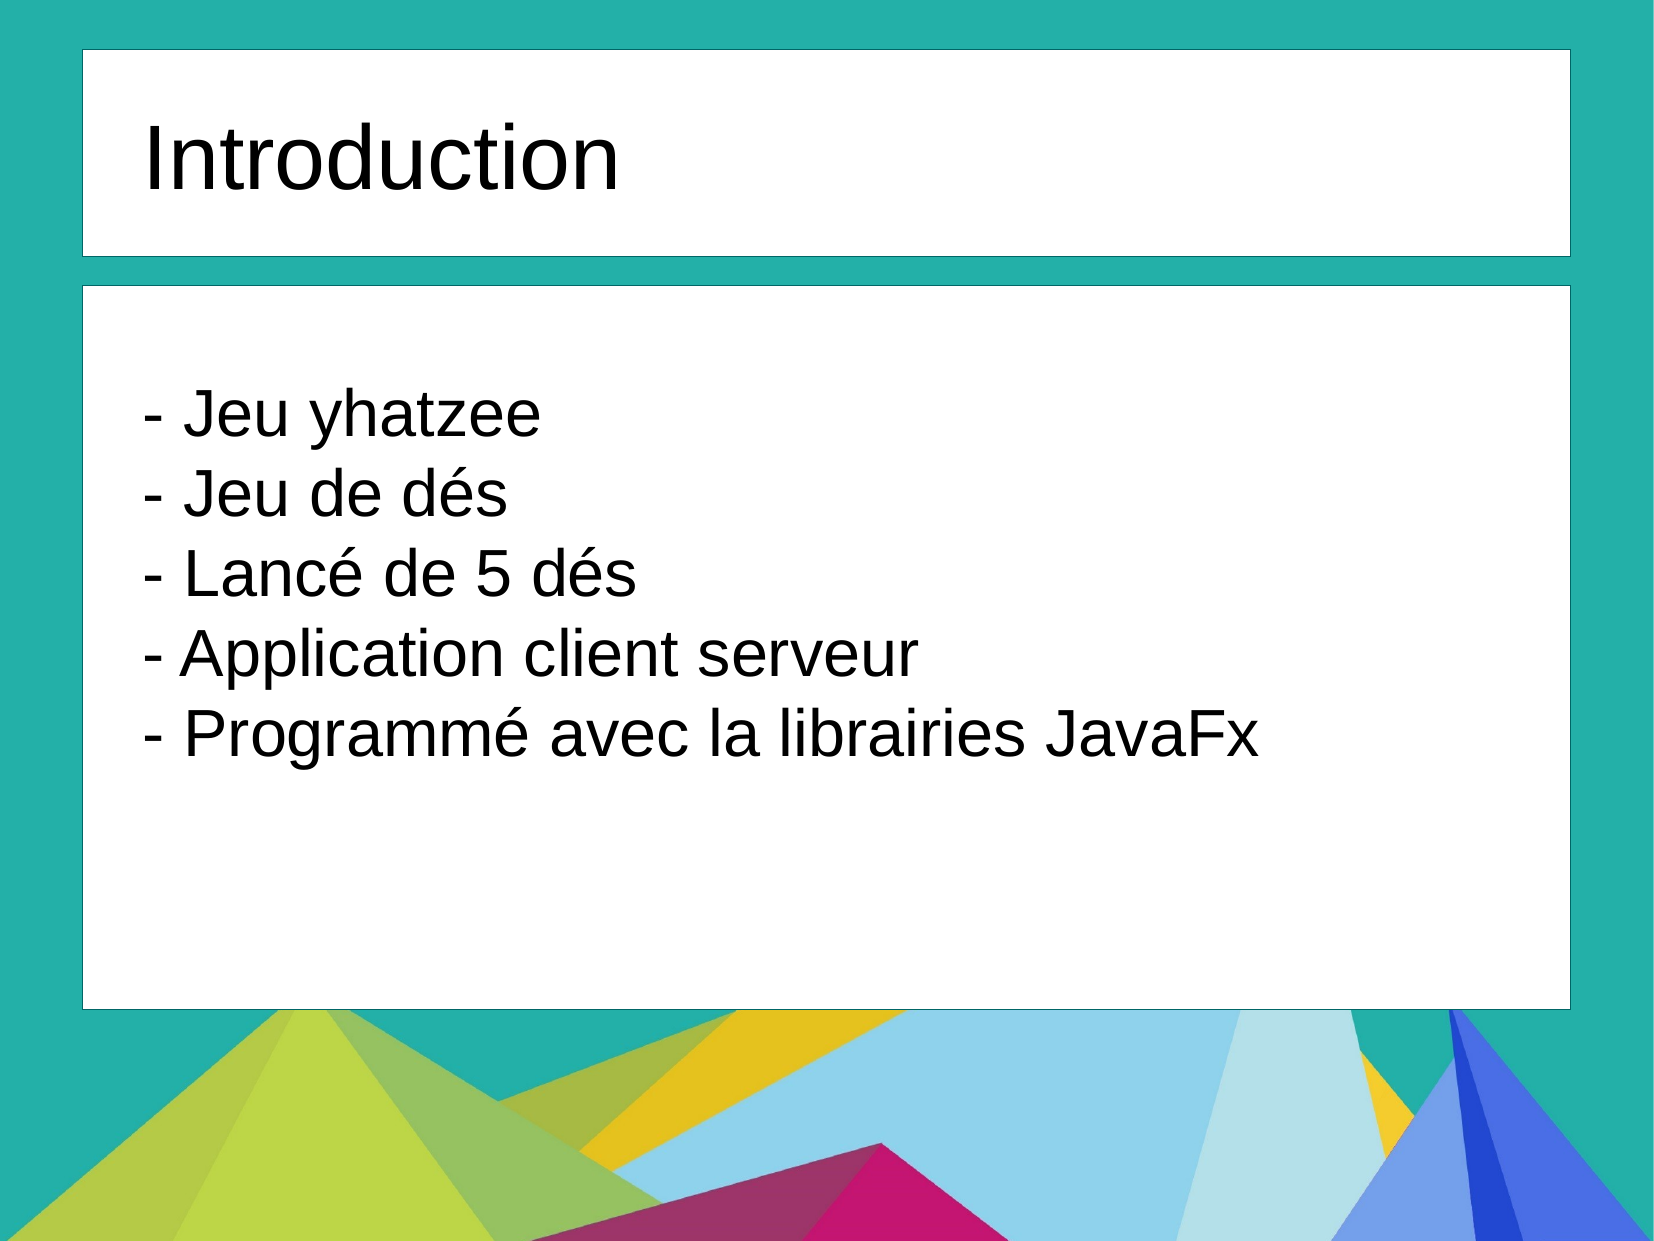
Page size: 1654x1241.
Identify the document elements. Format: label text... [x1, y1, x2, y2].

picture [0, 0, 1654, 1241]
title Introduction [82, 97, 1571, 209]
text_box [82, 285, 1571, 290]
text_box [82, 209, 1571, 257]
subtitle - Jeu yhatzee - Jeu de dés - Lancé de 5 dés - Application client serveur - Programmé avec la librairies JavaFx [82, 290, 1571, 1010]
text_box [82, 49, 1571, 97]
